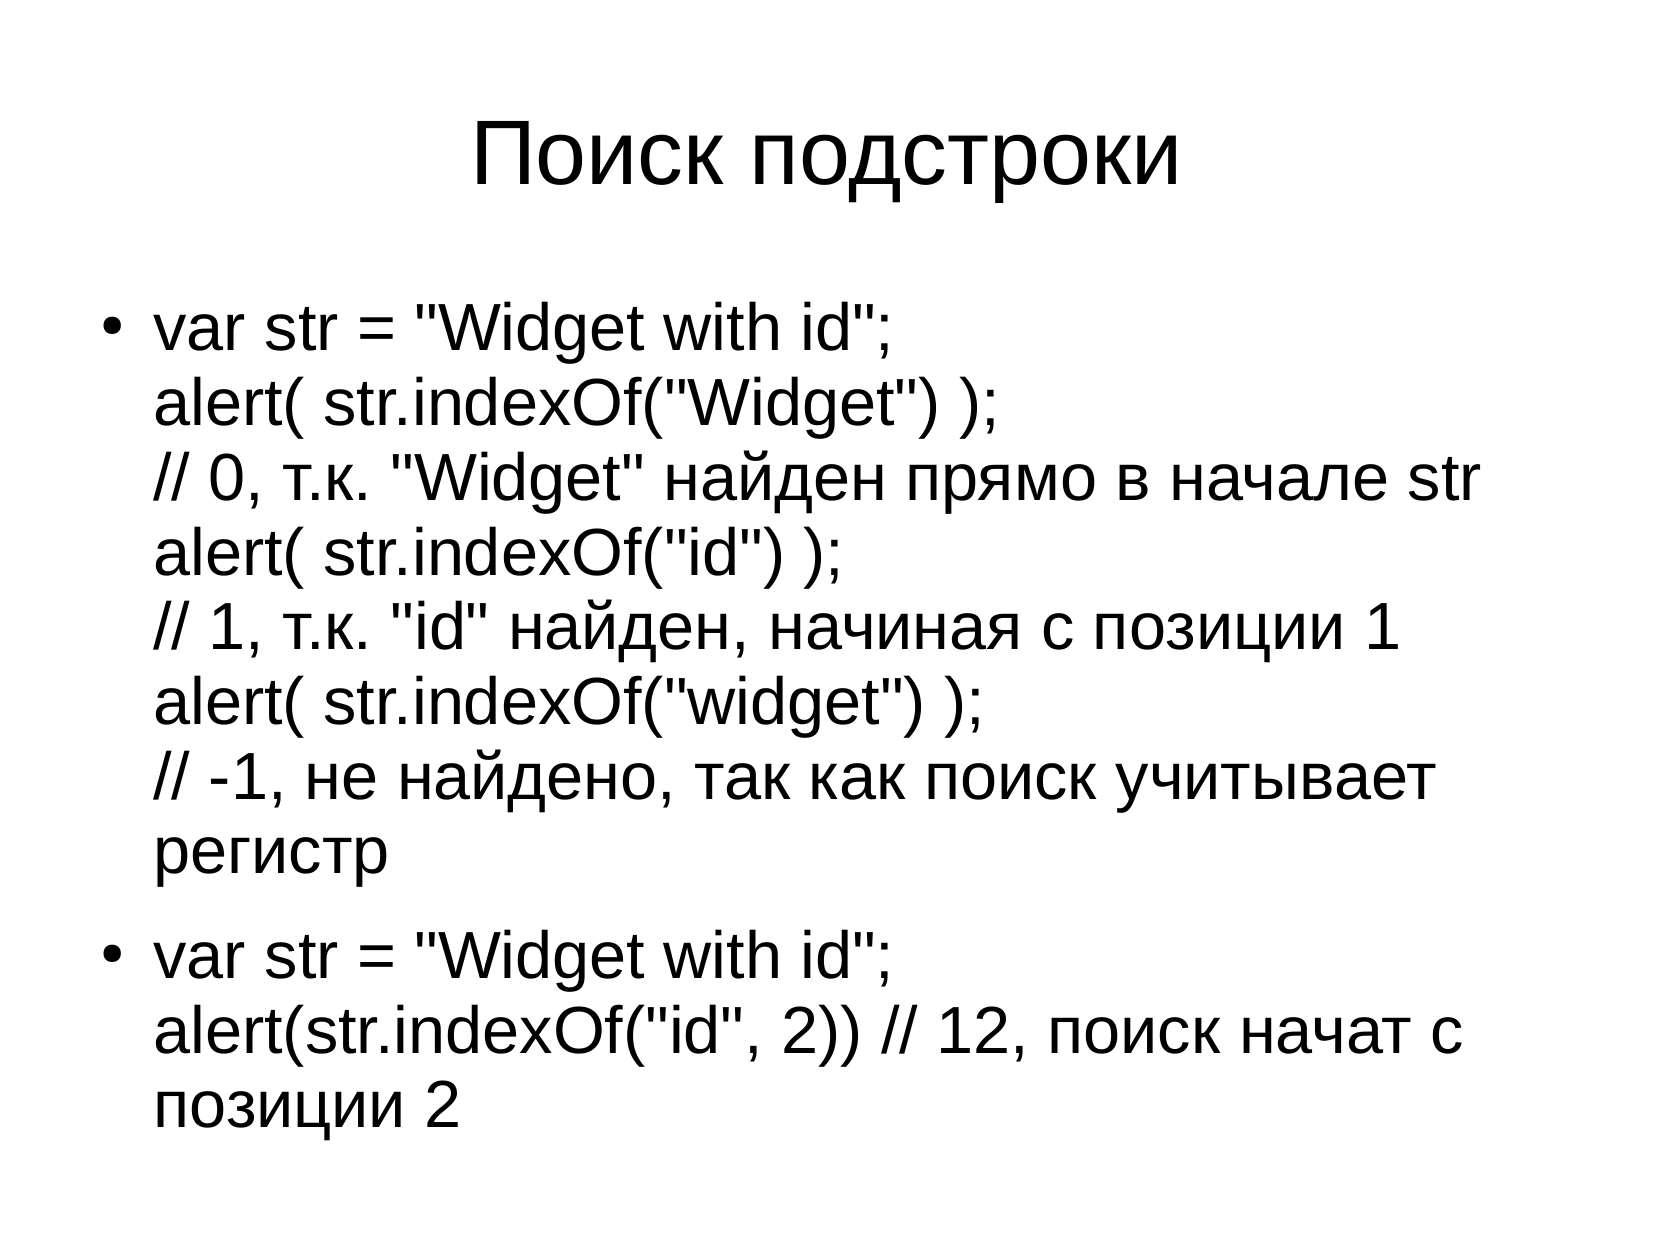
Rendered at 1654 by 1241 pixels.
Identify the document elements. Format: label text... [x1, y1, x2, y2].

list var str = "Widget with id"; alert( str.indexOf("Widget") ); // 0, т.к. "Widget" найден прямо в начале str alert( str.indexOf("id") ); // 1, т.к. "id" найден, начиная с позиции 1 alert( str.indexOf("widget") ); // -1, не найдено, так как поиск учитывает регистр var str = "Widget with id"; alert(str.indexOf("id", 2)) // 12, поиск начат с позиции 2 [82, 290, 1571, 1143]
title Поиск подстроки [82, 49, 1571, 257]
